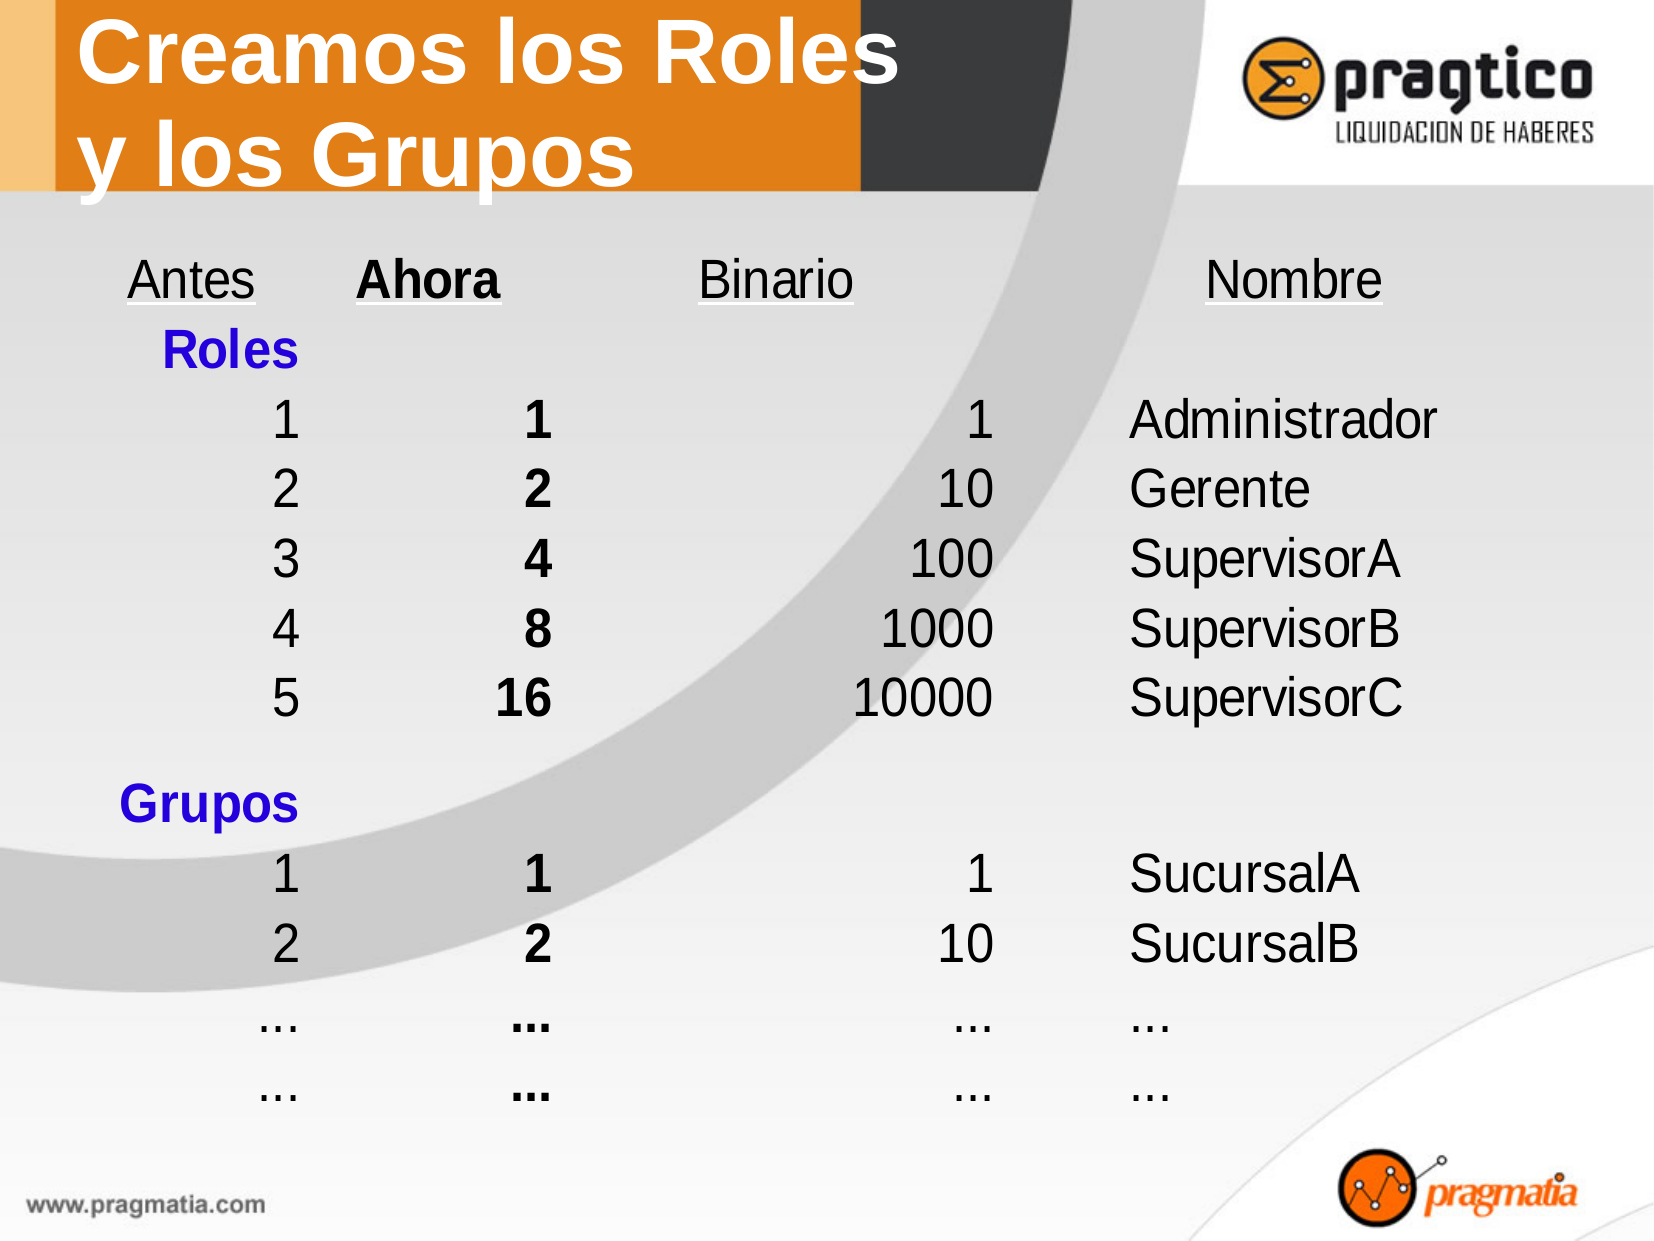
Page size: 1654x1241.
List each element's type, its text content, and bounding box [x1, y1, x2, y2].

title Creamos los Roles y los Grupos [76, 0, 1565, 208]
picture [0, 0, 1654, 1241]
chart [80, 244, 1654, 1120]
